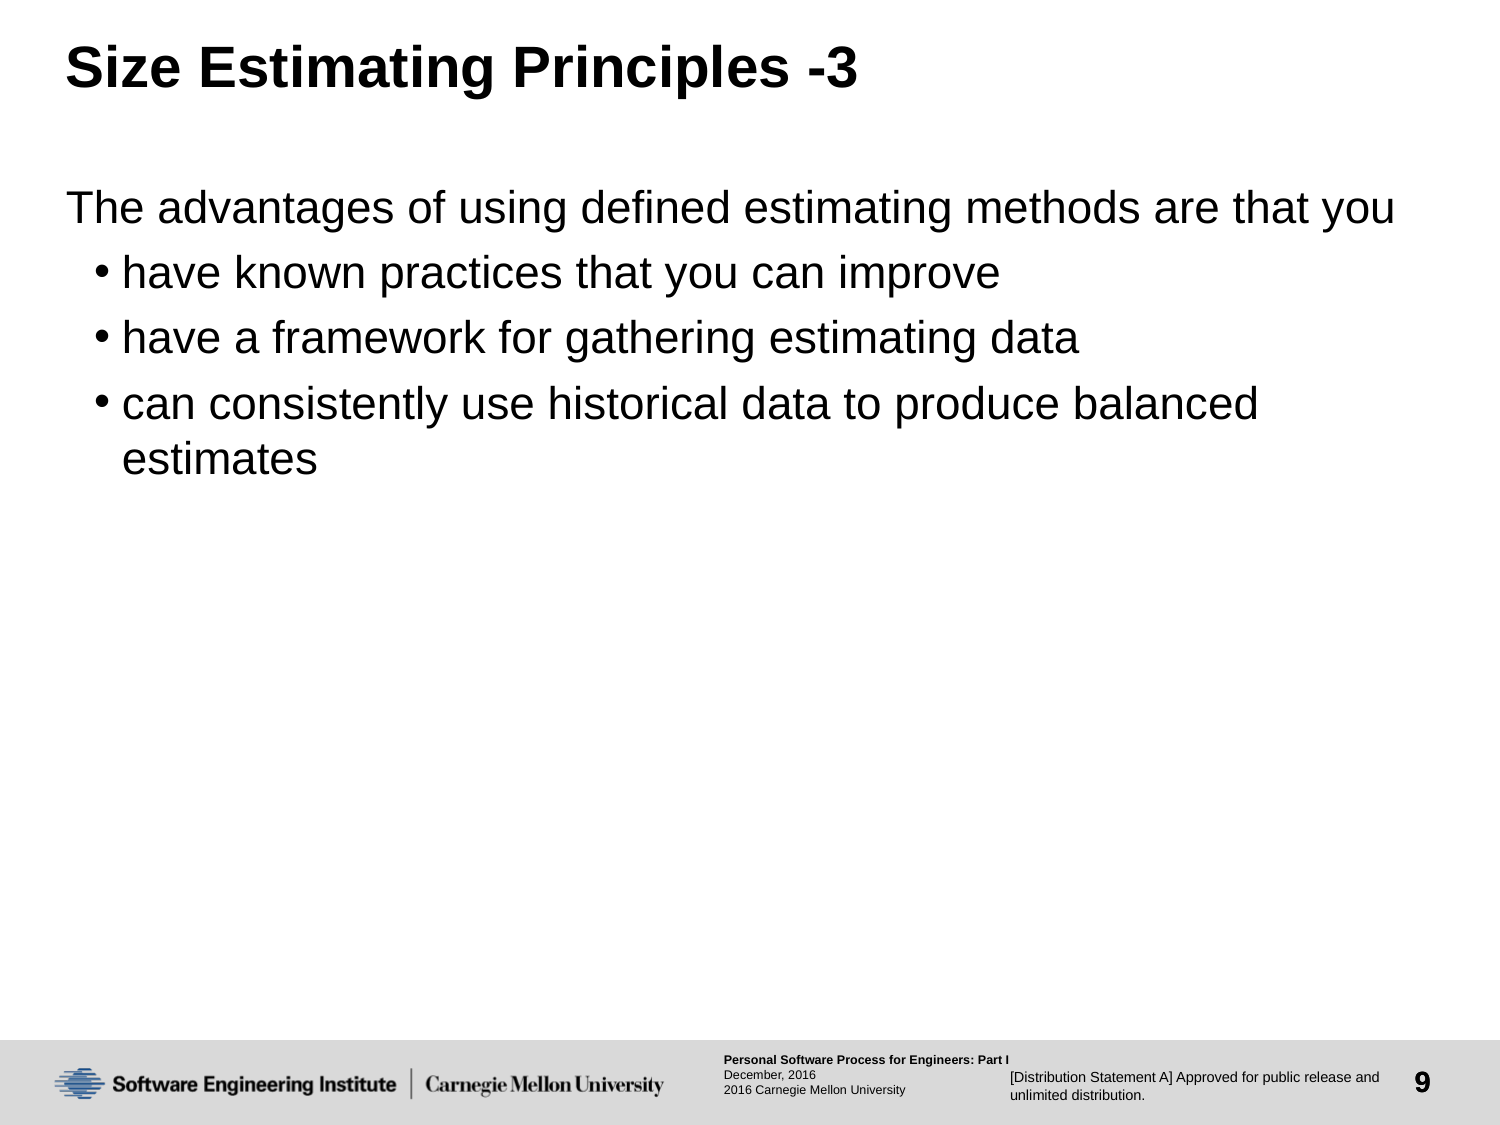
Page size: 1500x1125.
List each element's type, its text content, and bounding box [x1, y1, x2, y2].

picture [46, 1061, 673, 1104]
title Size Estimating Principles -3 [65, 37, 1313, 148]
list The advantages of using defined estimating methods are that you have known practices that you can improve have a framework for gathering estimating data can consistently use historical data to produce balanced estimates [65, 177, 1431, 1000]
